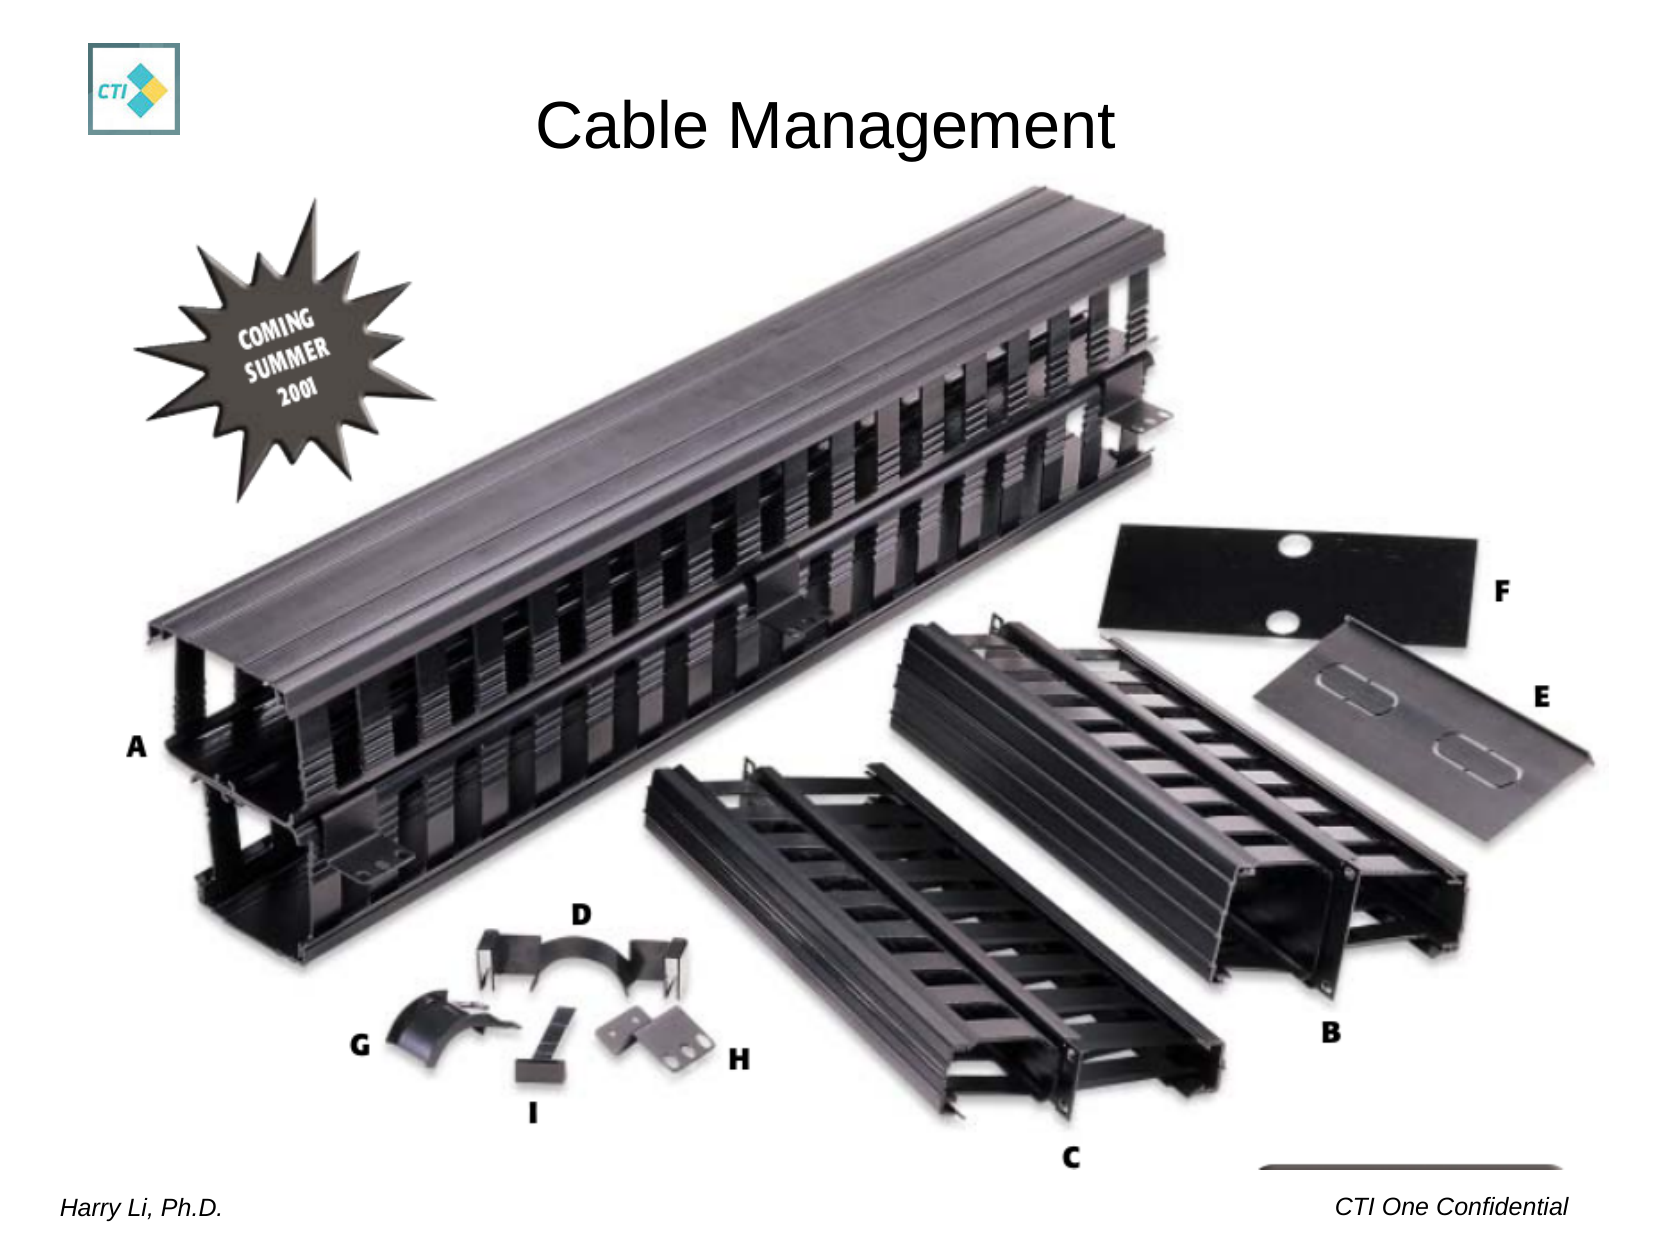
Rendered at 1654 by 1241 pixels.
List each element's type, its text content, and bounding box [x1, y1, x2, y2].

picture [88, 43, 180, 135]
text_box Harry Li, Ph.D. [45, 1185, 451, 1229]
text_box CTI One Confidential [1320, 1185, 1636, 1230]
title Cable Management [100, 20, 1589, 173]
picture [75, 173, 1609, 1171]
